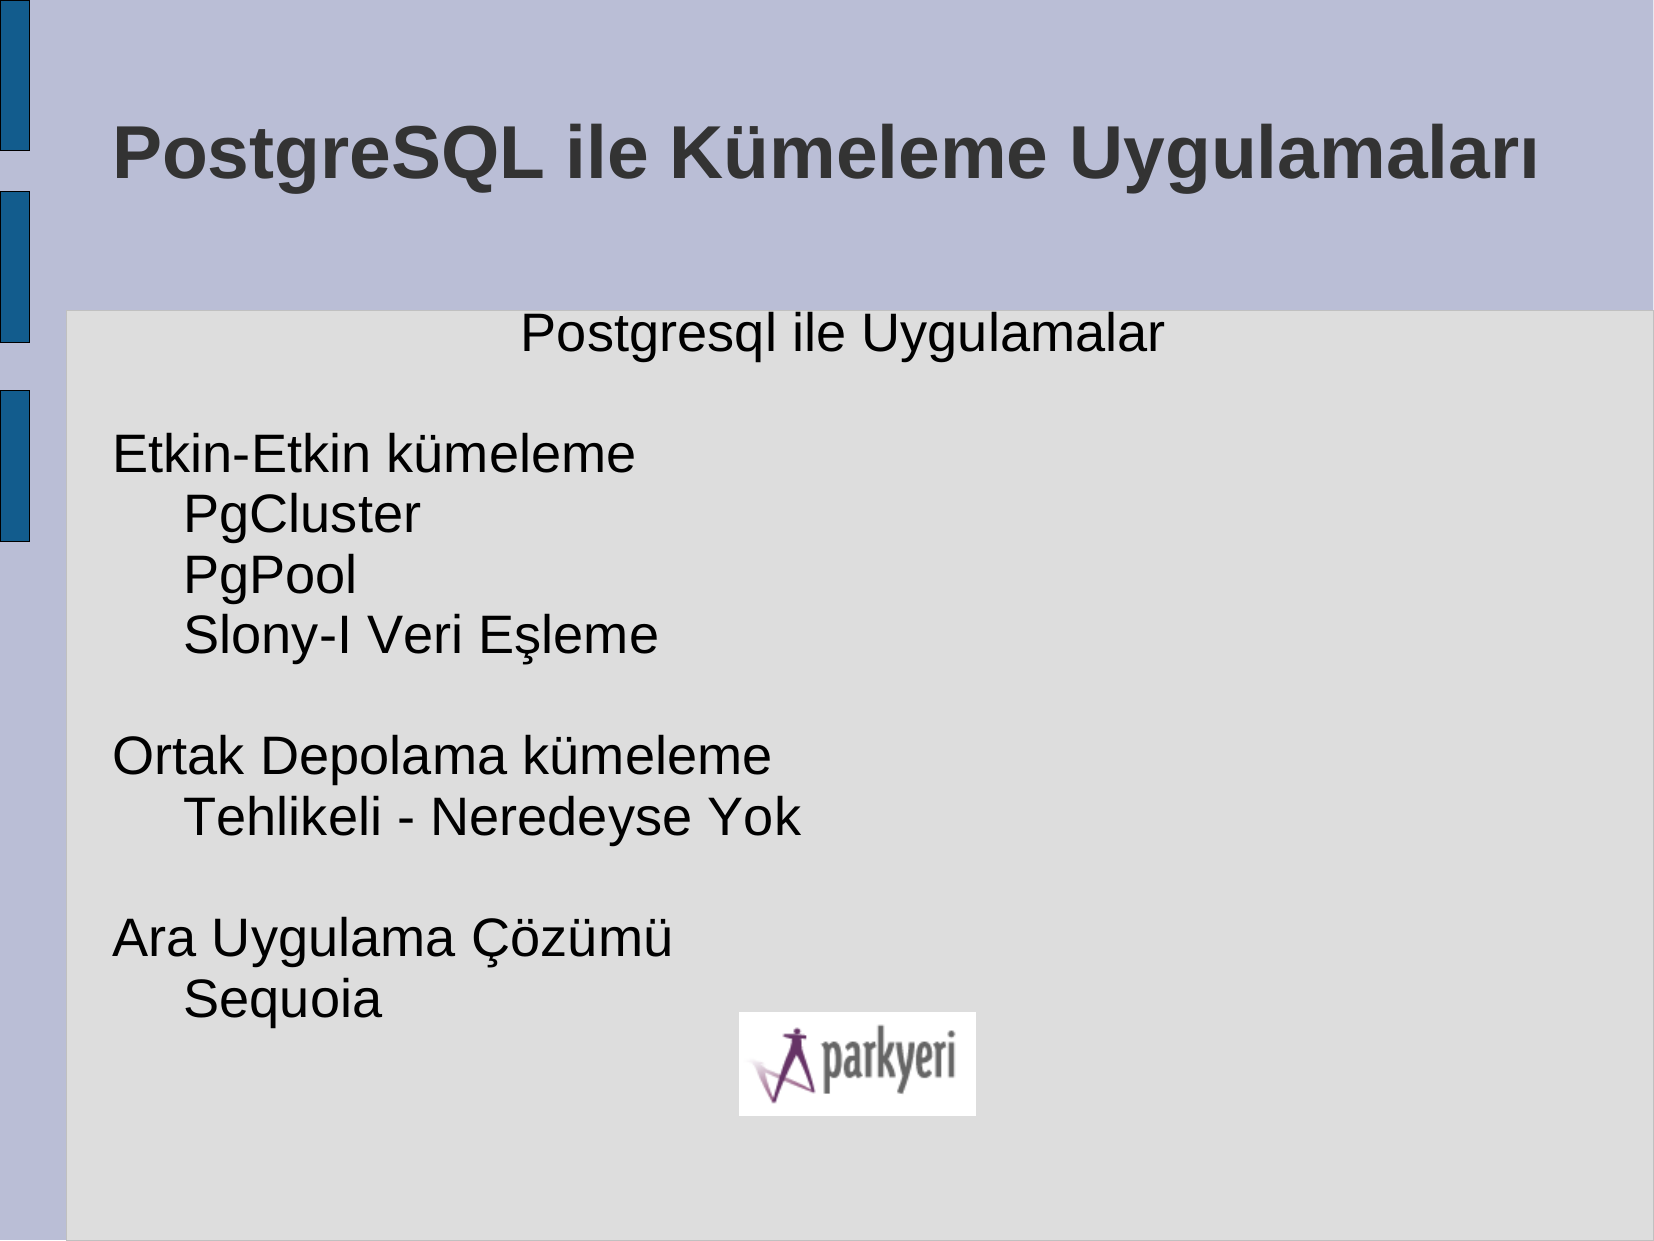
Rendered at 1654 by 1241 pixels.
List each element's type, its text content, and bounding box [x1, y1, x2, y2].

subtitle Postgresql ile Uygulamalar Etkin-Etkin kümeleme PgCluster PgPool Slony-I Veri Eşleme Ortak Depolama kümeleme Tehlikeli - Neredeyse Yok Ara Uygulama Çözümü Sequoia [112, 318, 1576, 1013]
picture [739, 1012, 976, 1116]
title PostgreSQL ile Kümeleme Uygulamaları [82, 56, 1571, 250]
